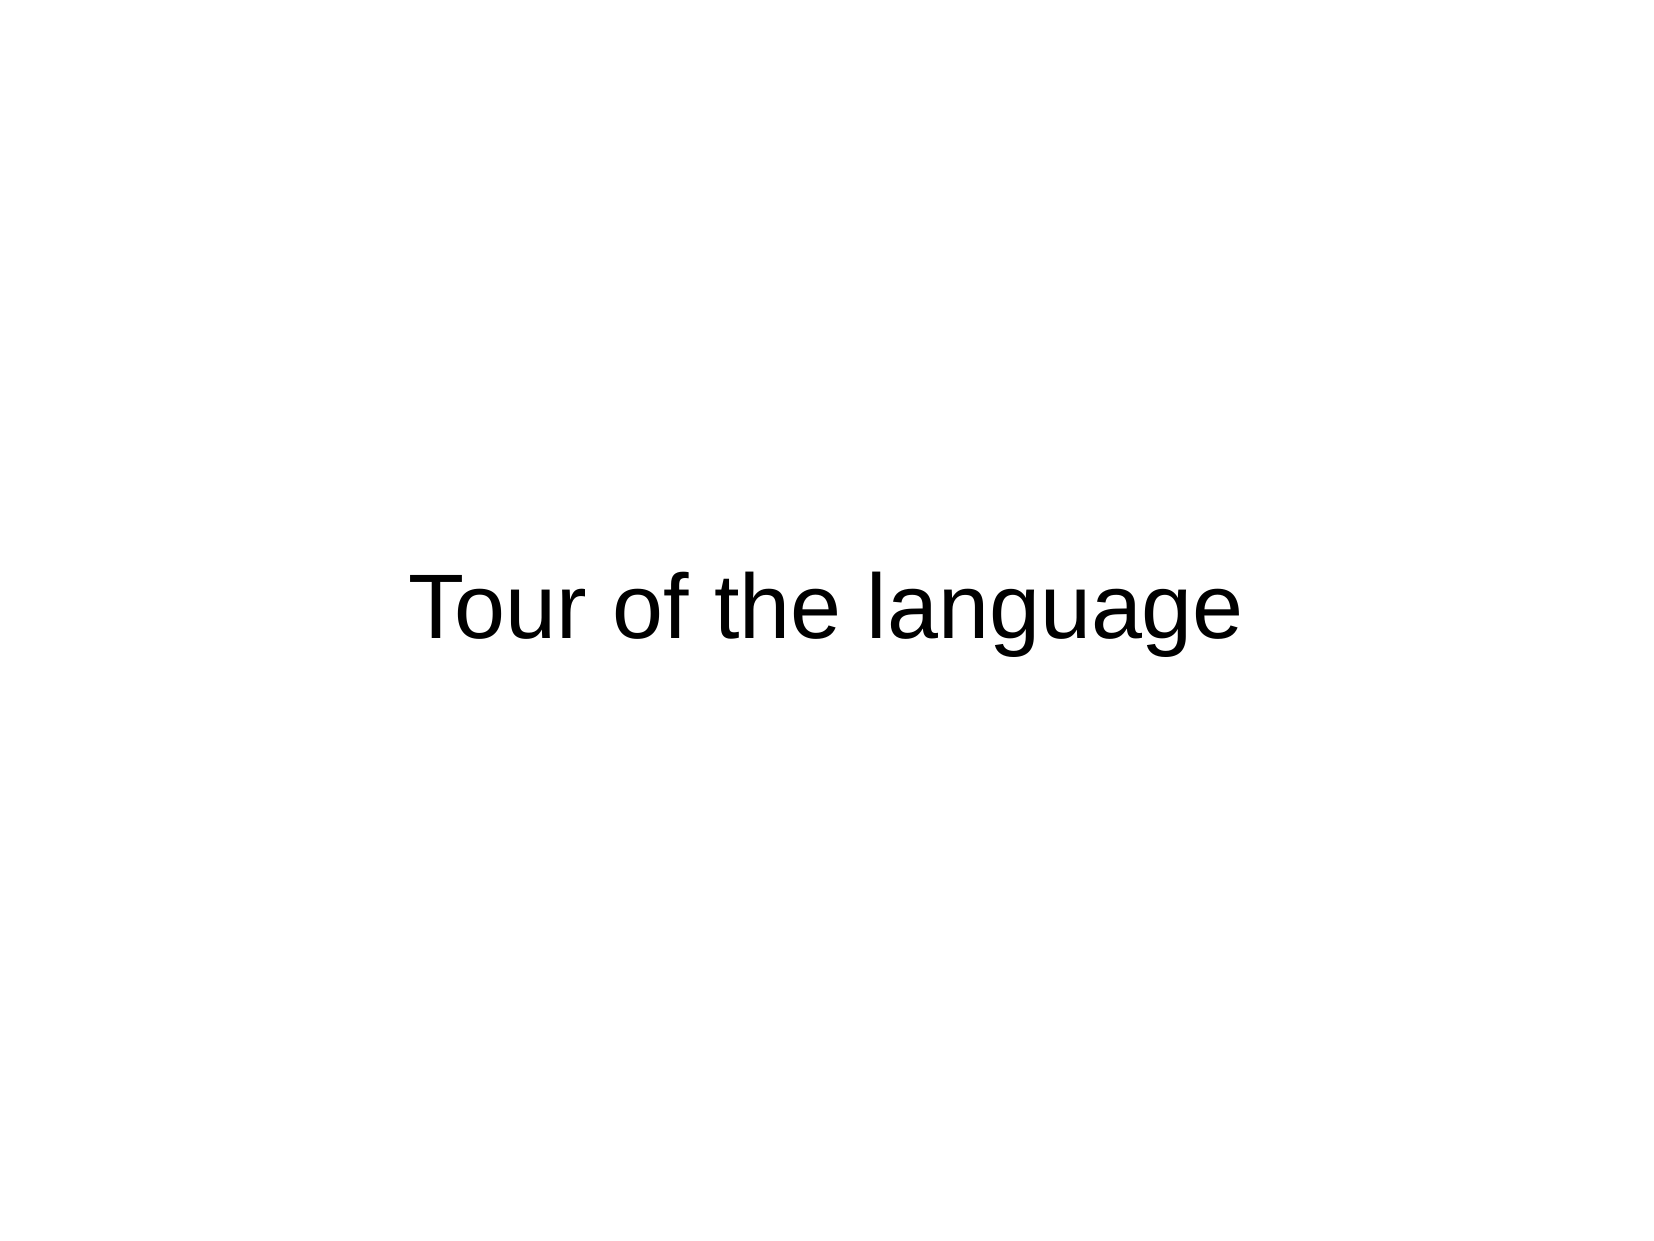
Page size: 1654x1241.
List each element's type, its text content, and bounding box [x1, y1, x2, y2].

subtitle Tour of the language [82, 126, 1571, 1087]
